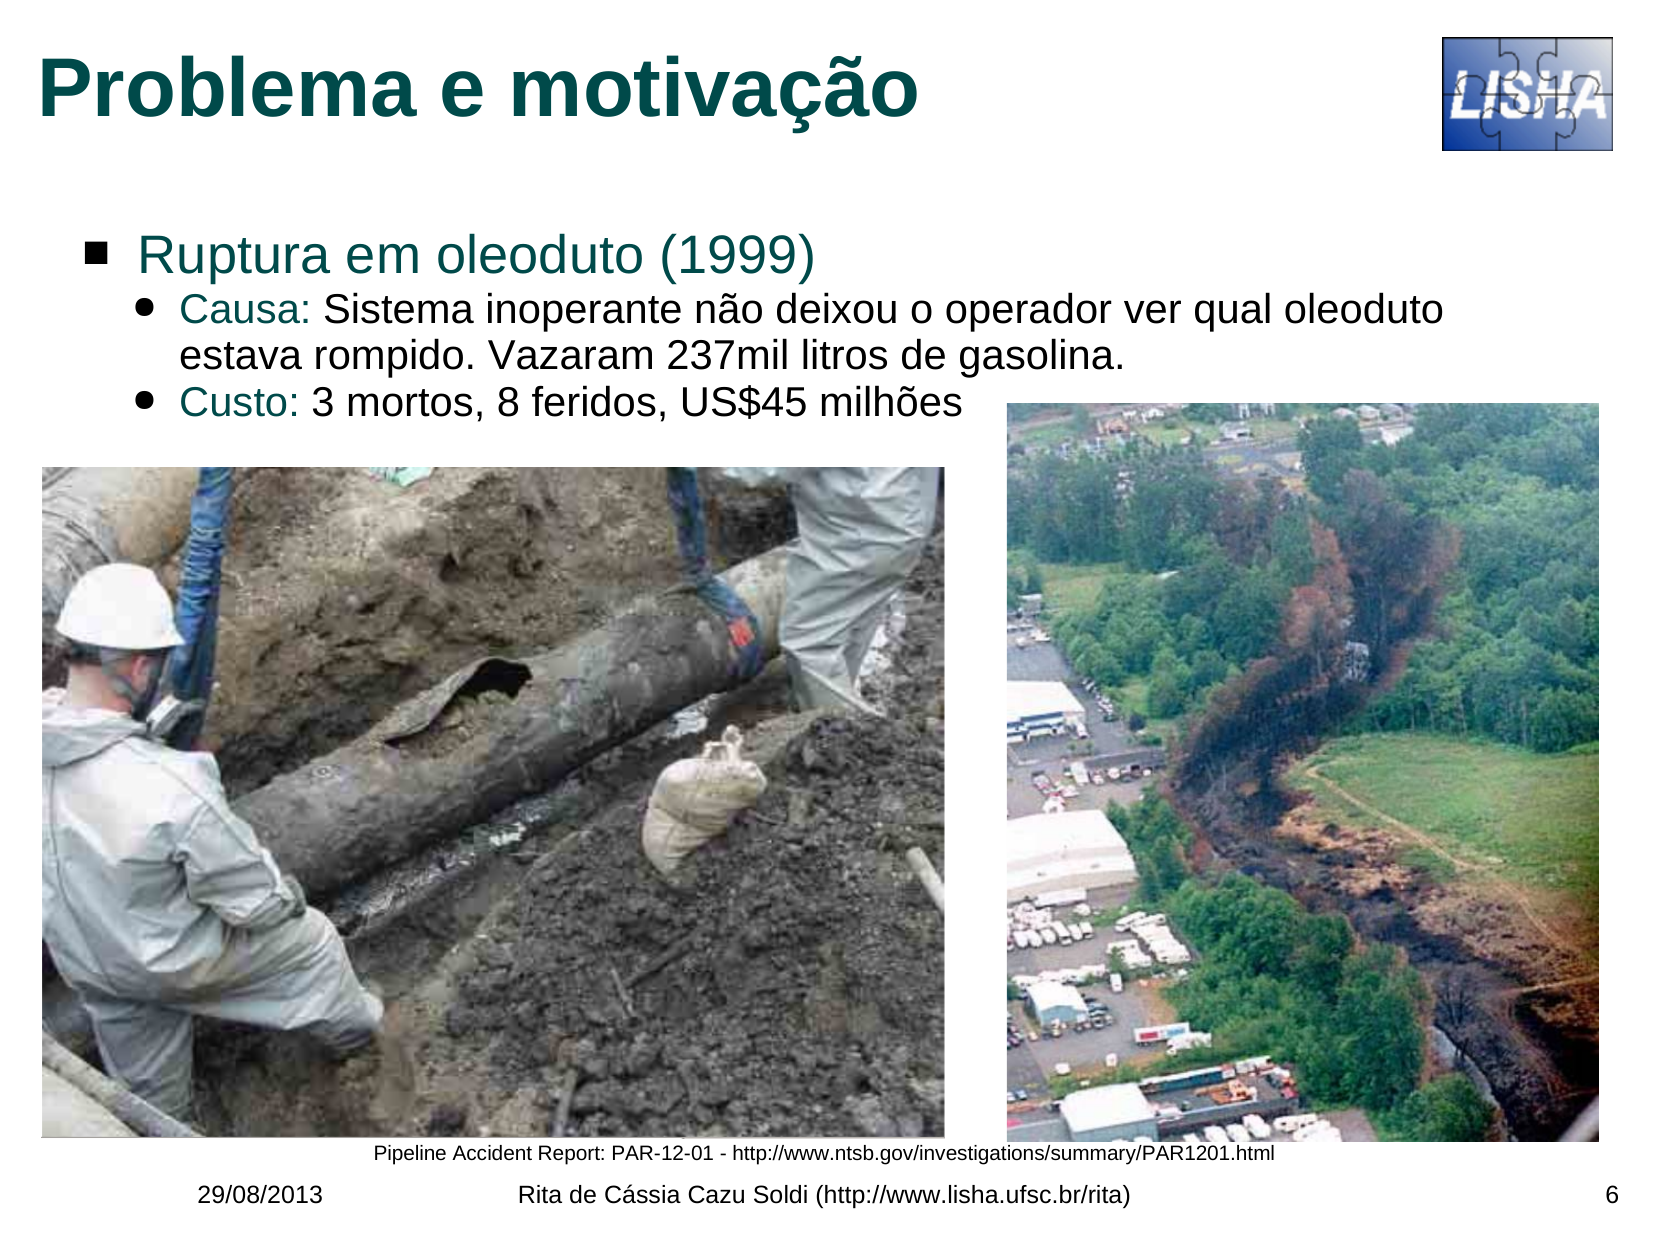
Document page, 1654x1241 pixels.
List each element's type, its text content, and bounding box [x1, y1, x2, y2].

list Ruptura em oleoduto (1999) Causa: Sistema inoperante não deixou o operador ver qual oleoduto estava rompido. Vazaram 237mil litros de gasolina. Custo: 3 mortos, 8 feridos, US$45 milhões [37, 225, 1506, 449]
picture [1006, 403, 1599, 1141]
text_box Pipeline Accident Report: PAR-12-01 - http://www.ntsb.gov/investigations/summary/PAR1201.html [0, 1141, 1650, 1220]
picture [41, 467, 945, 1139]
picture [1442, 37, 1613, 151]
title Problema e motivação [37, 37, 1426, 151]
